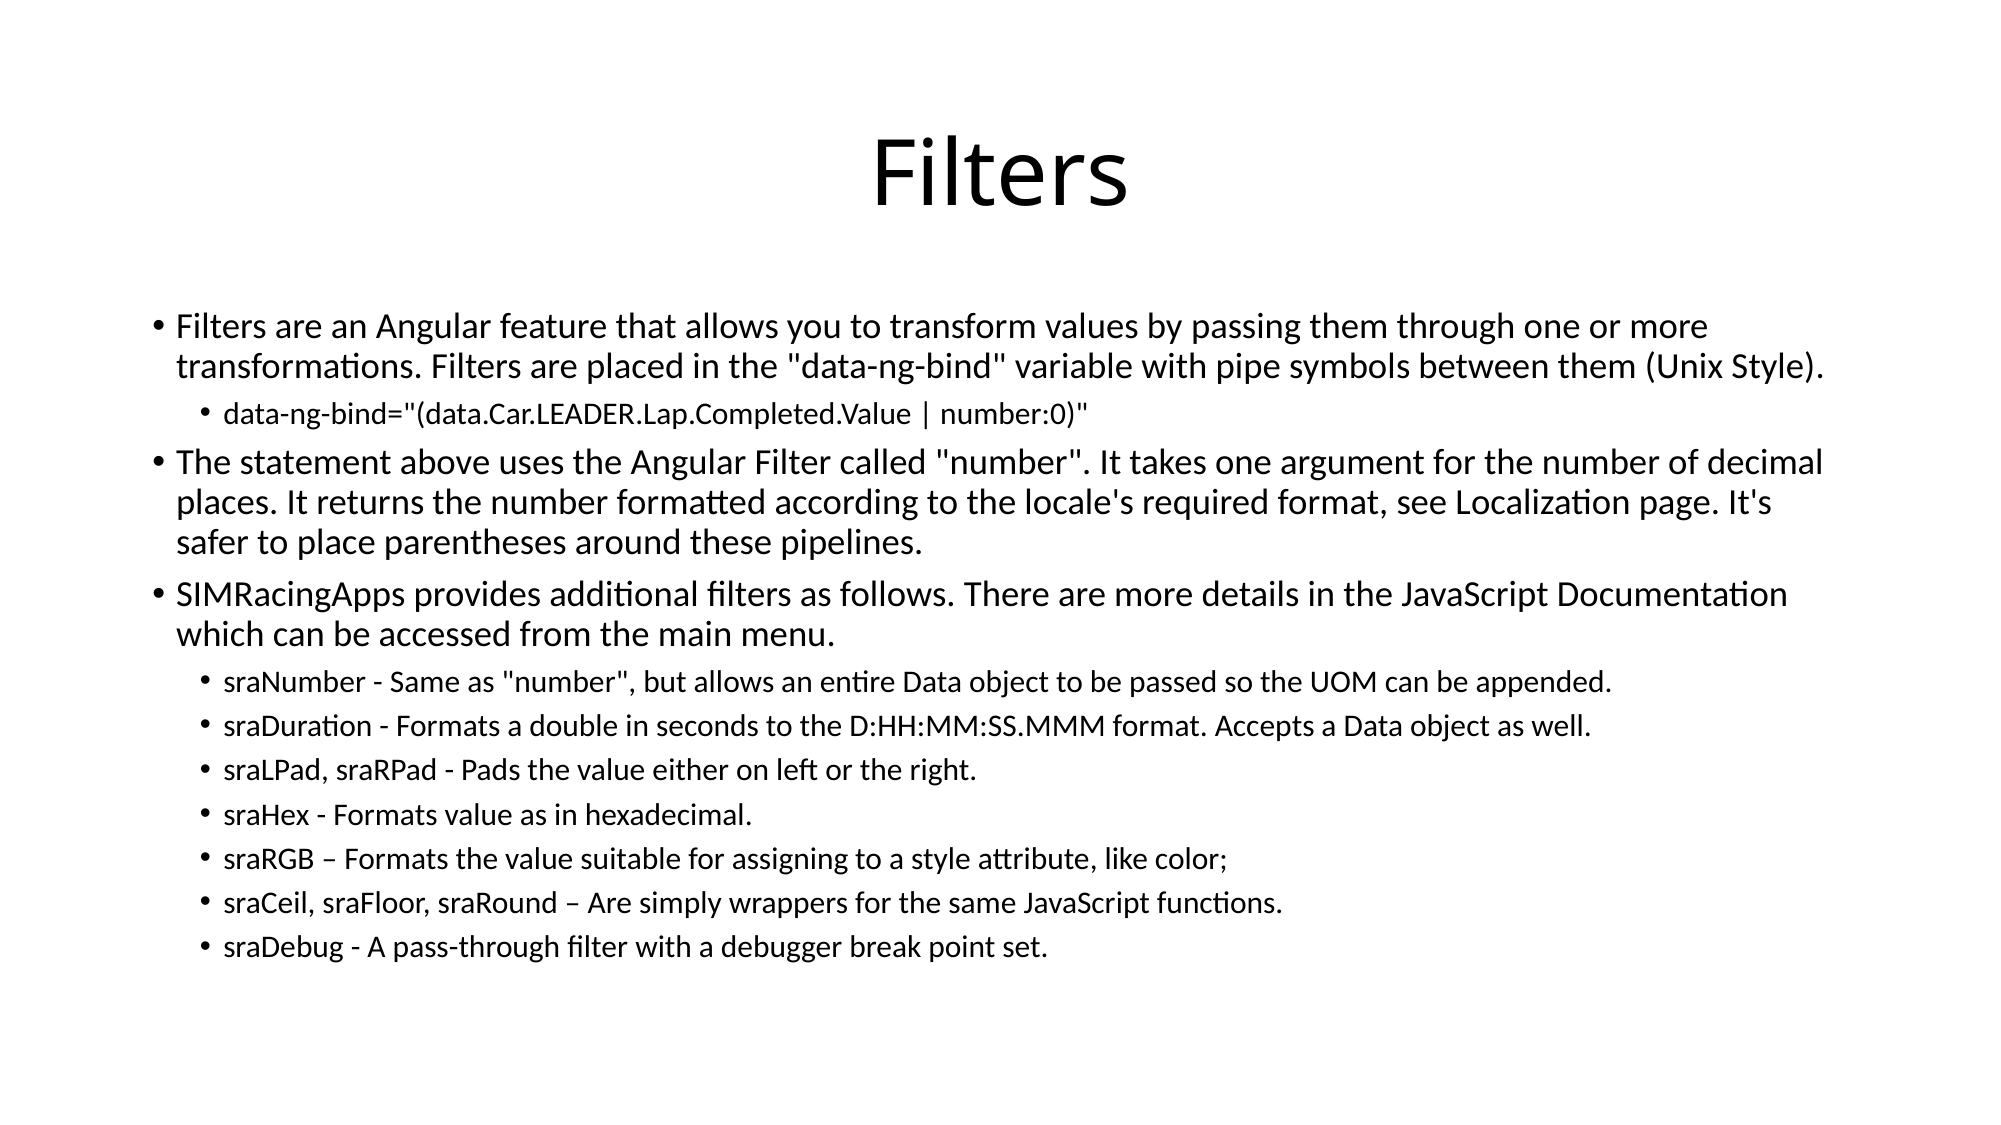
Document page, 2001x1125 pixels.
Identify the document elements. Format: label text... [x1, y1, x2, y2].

title Filters [137, 59, 1863, 278]
list Filters are an Angular feature that allows you to transform values by passing them through one or more transformations. Filters are placed in the "data-ng-bind" variable with pipe symbols between them (Unix Style). data-ng-bind="(data.Car.LEADER.Lap.Completed.Value | number:0)" The statement above uses the Angular Filter called "number". It takes one argument for the number of decimal places. It returns the number formatted according to the locale's required format, see Localization page. It's safer to place parentheses around these pipelines. SIMRacingApps provides additional filters as follows. There are more details in the JavaScript Documentation which can be accessed from the main menu. sraNumber - Same as "number", but allows an entire Data object to be passed so the UOM can be appended. sraDuration - Formats a double in seconds to the D:HH:MM:SS.MMM format. Accepts a Data object as well. sraLPad, sraRPad - Pads the value either on left or the right. sraHex - Formats value as in hexadecimal. sraRGB – Formats the value suitable for assigning to a style attribute, like color; sraCeil, sraFloor, sraRound – Are simply wrappers for the same JavaScript functions. sraDebug - A pass-through filter with a debugger break point set. [137, 299, 1863, 1014]
